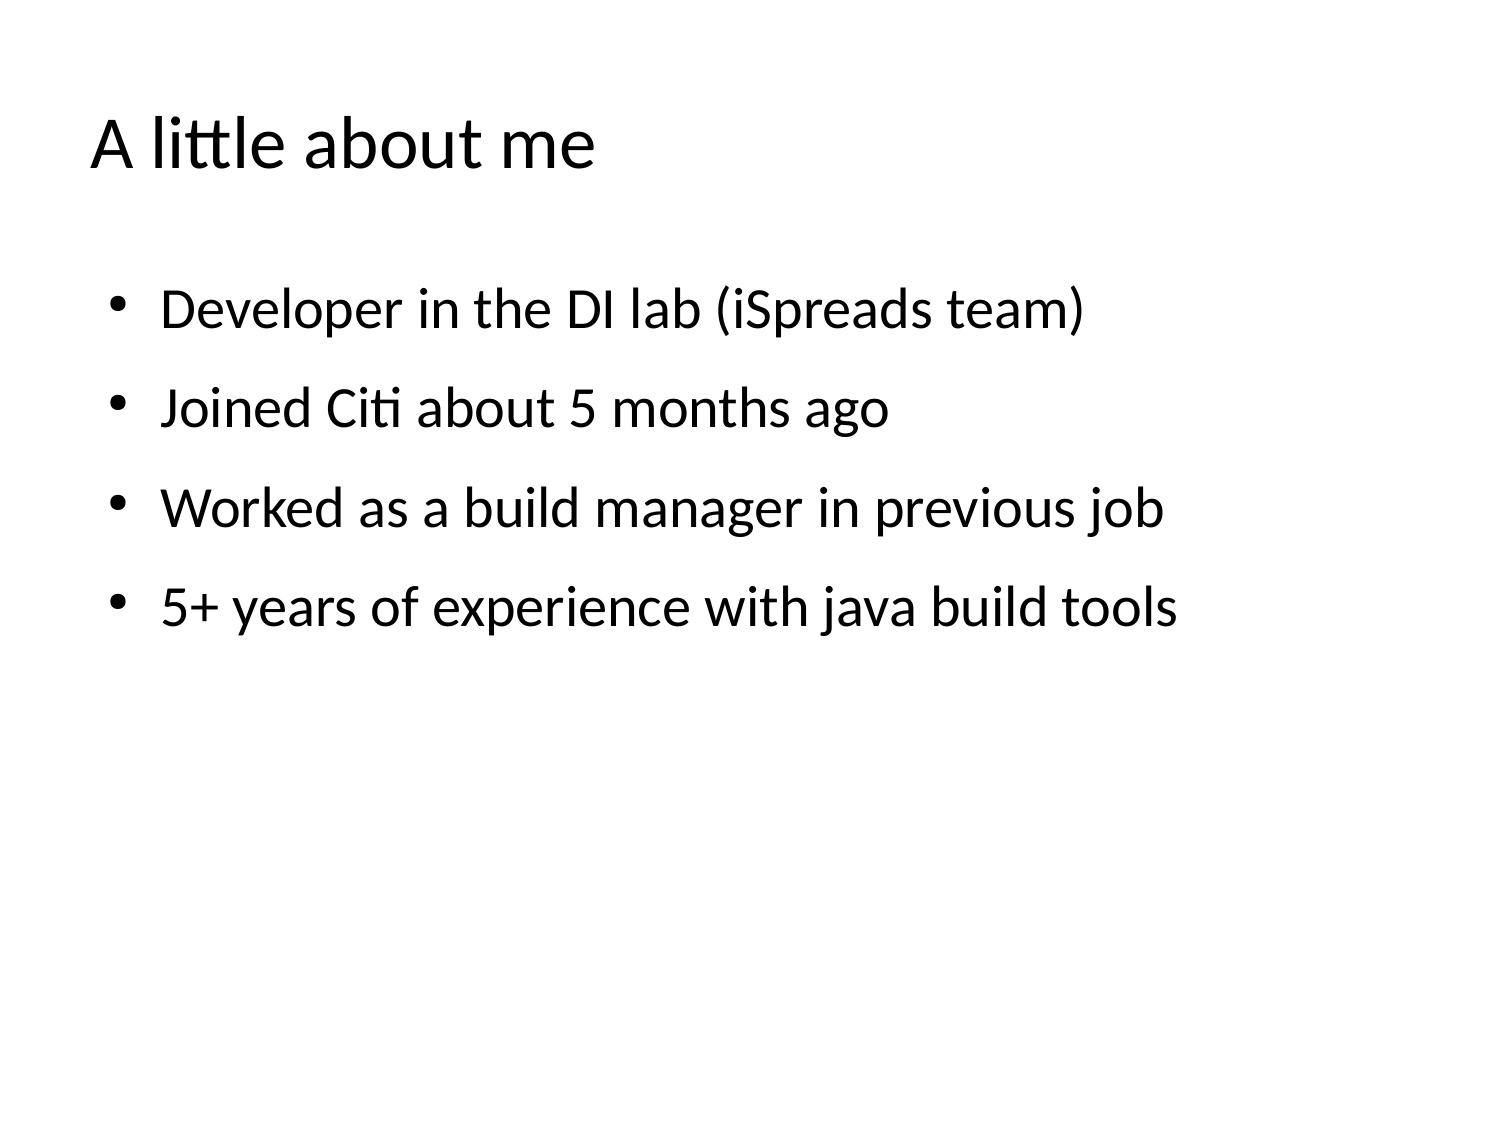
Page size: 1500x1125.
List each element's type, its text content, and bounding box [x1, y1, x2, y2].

title A little about me [75, 45, 1425, 233]
list Developer in the DI lab (iSpreads team) Joined Citi about 5 months ago Worked as a build manager in previous job 5+ years of experience with java build tools [75, 262, 1425, 1005]
